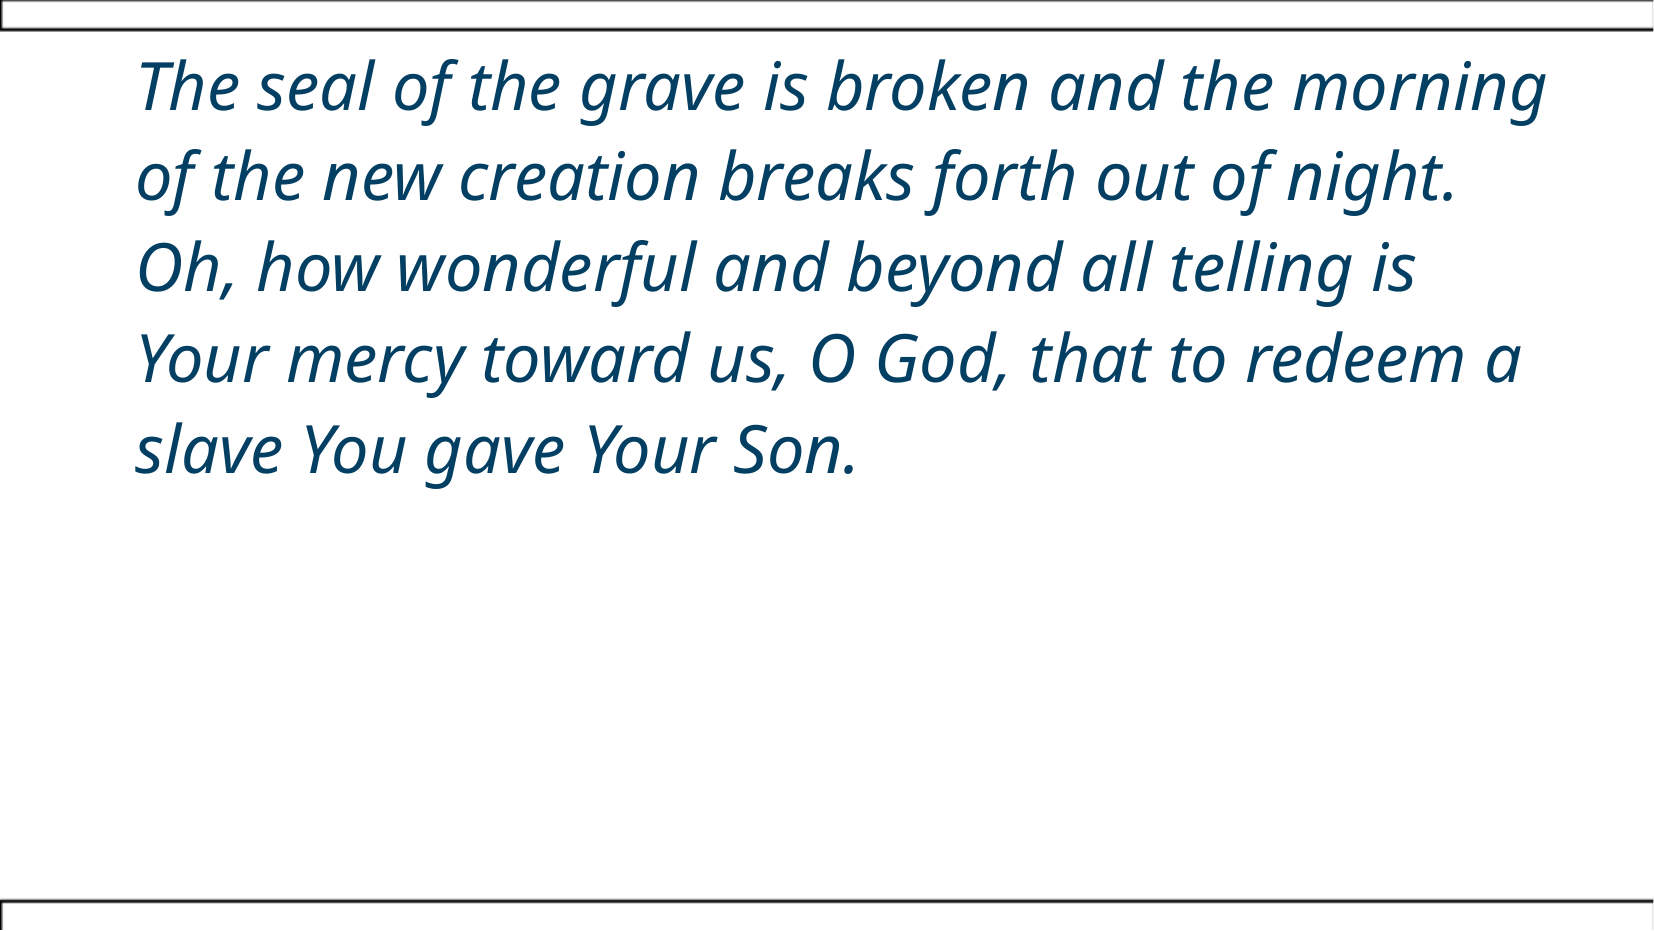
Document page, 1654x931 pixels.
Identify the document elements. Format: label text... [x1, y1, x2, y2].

picture [0, 0, 1654, 930]
text_box The seal of the grave is broken and the morning of the new creation breaks forth out of night. Oh, how wonderful and beyond all telling is Your mercy toward us, O God, that to redeem a slave You gave Your Son. [51, 31, 1597, 490]
